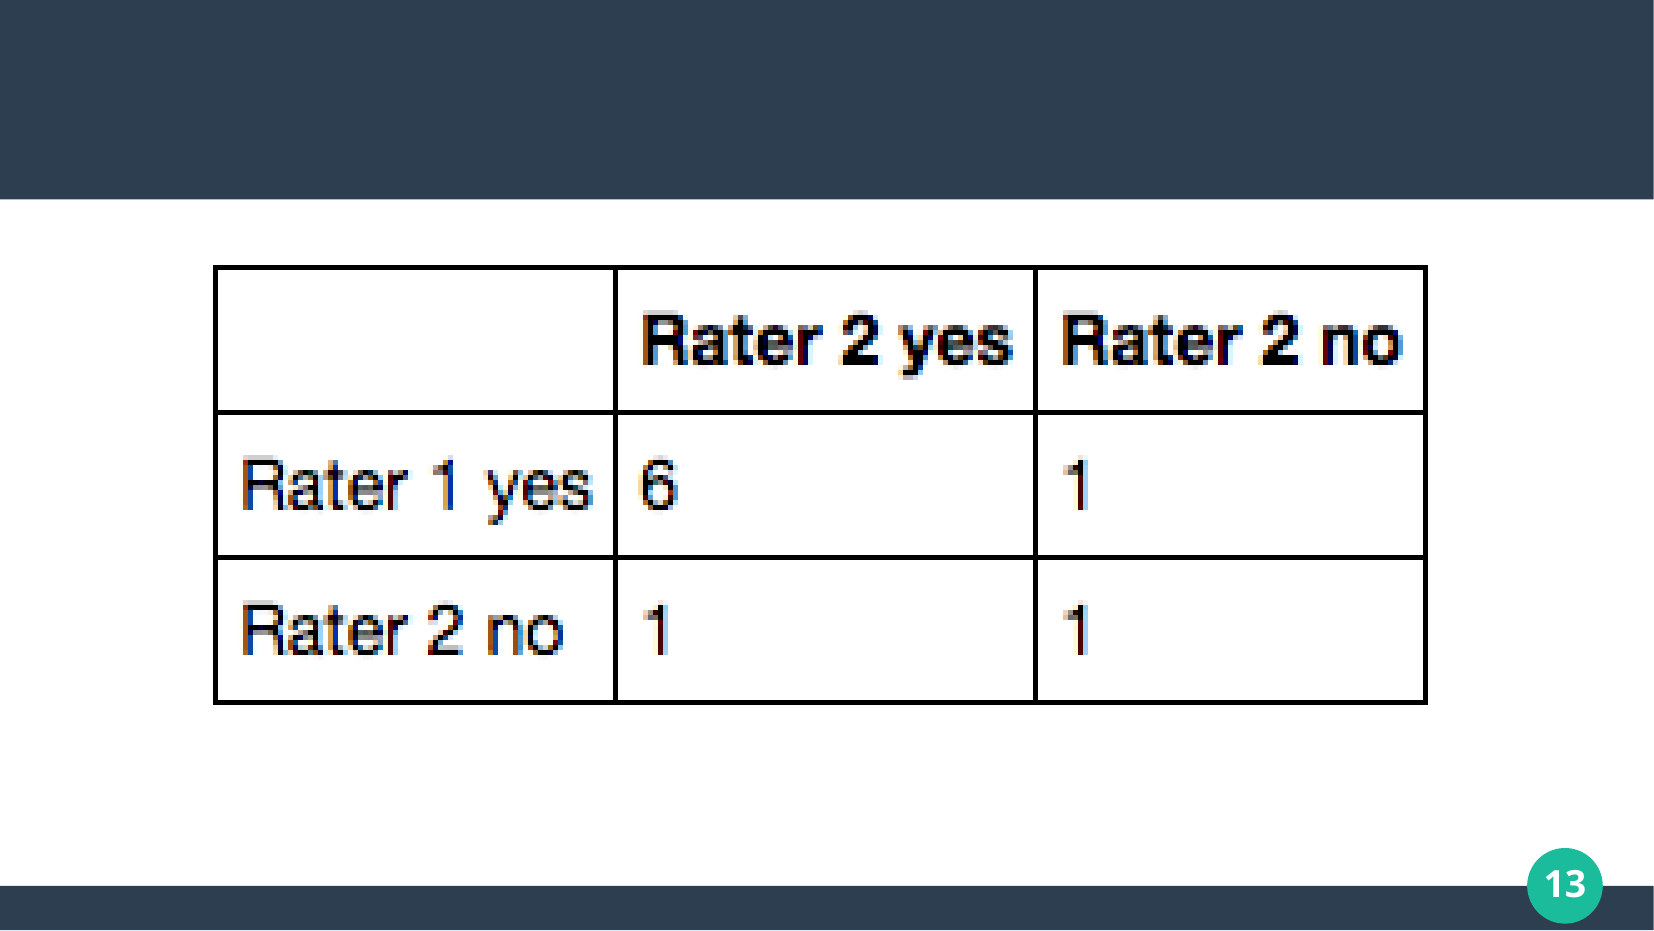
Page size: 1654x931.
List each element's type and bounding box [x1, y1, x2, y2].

picture [179, 235, 1463, 751]
